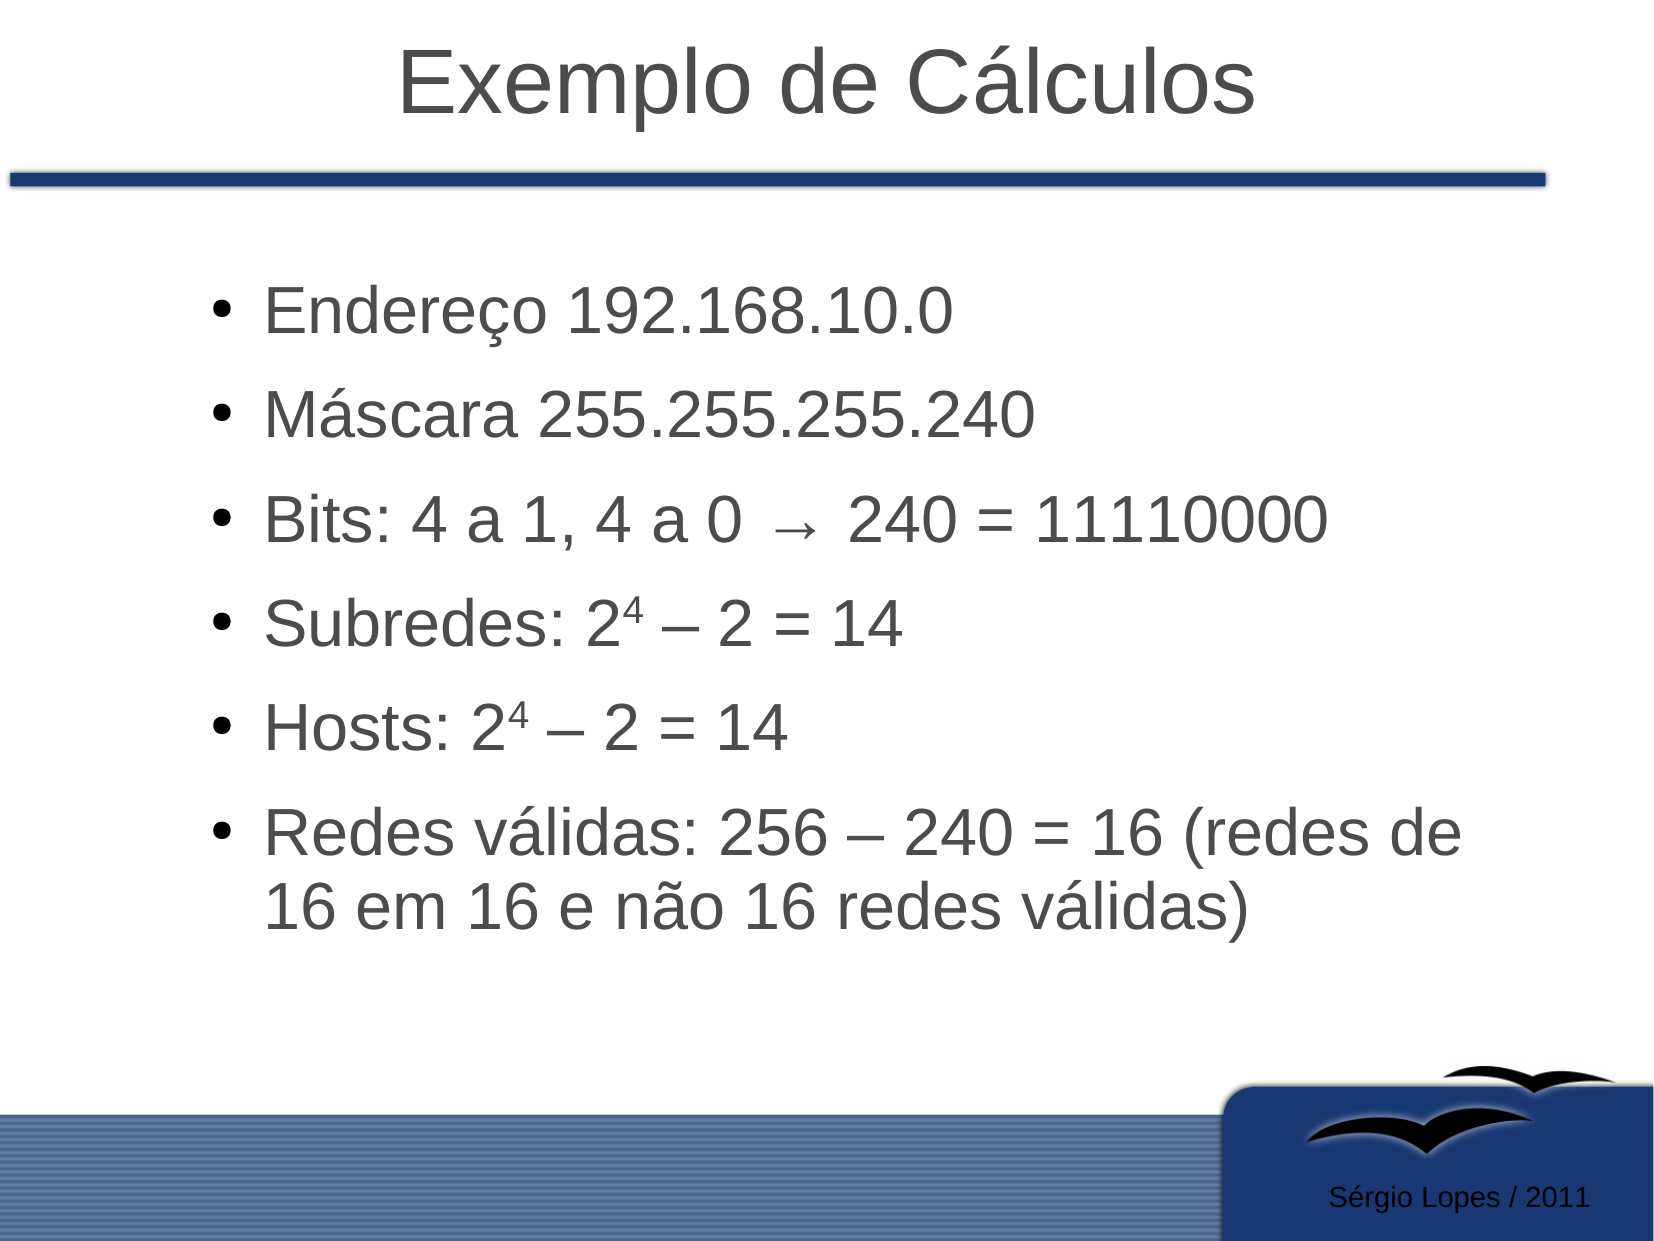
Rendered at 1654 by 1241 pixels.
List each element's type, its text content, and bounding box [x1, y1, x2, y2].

title Exemplo de Cálculos [121, 0, 1534, 164]
text_box Sérgio Lopes / 2011 [1328, 1181, 1588, 1214]
picture [0, 0, 1654, 1241]
list Endereço 192.168.10.0 Máscara 255.255.255.240 Bits: 4 a 1, 4 a 0 → 240 = 11110000 Subredes: 24 – 2 = 14 Hosts: 24 – 2 = 14 Redes válidas: 256 – 240 = 16 (redes de 16 em 16 e não 16 redes válidas) [121, 273, 1534, 1056]
